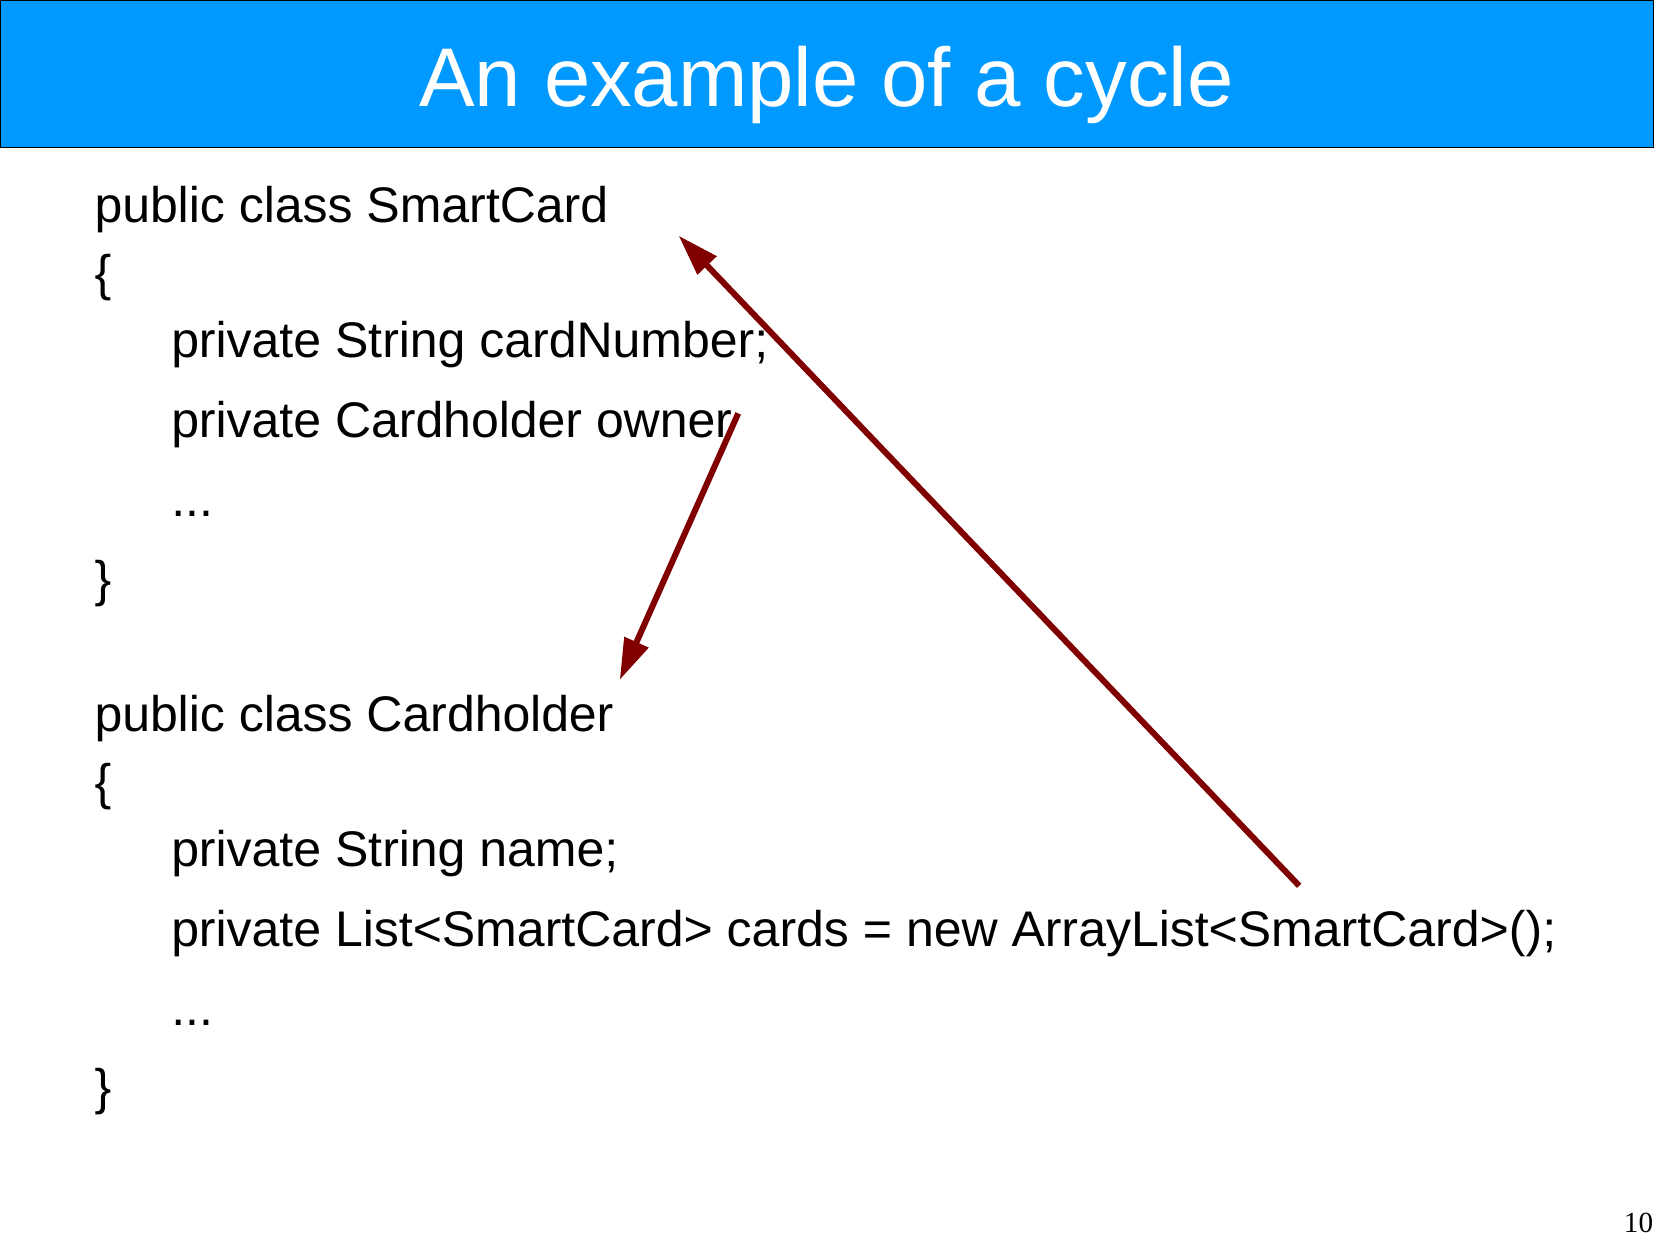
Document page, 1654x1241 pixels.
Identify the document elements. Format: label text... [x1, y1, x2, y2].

list public class SmartCard { private String cardNumber; private Cardholder owner ... } public class Cardholder { private String name; private List<SmartCard> cards = new ArrayList<SmartCard>(); ... } [76, 177, 1565, 1196]
title An example of a cycle [82, 13, 1571, 142]
